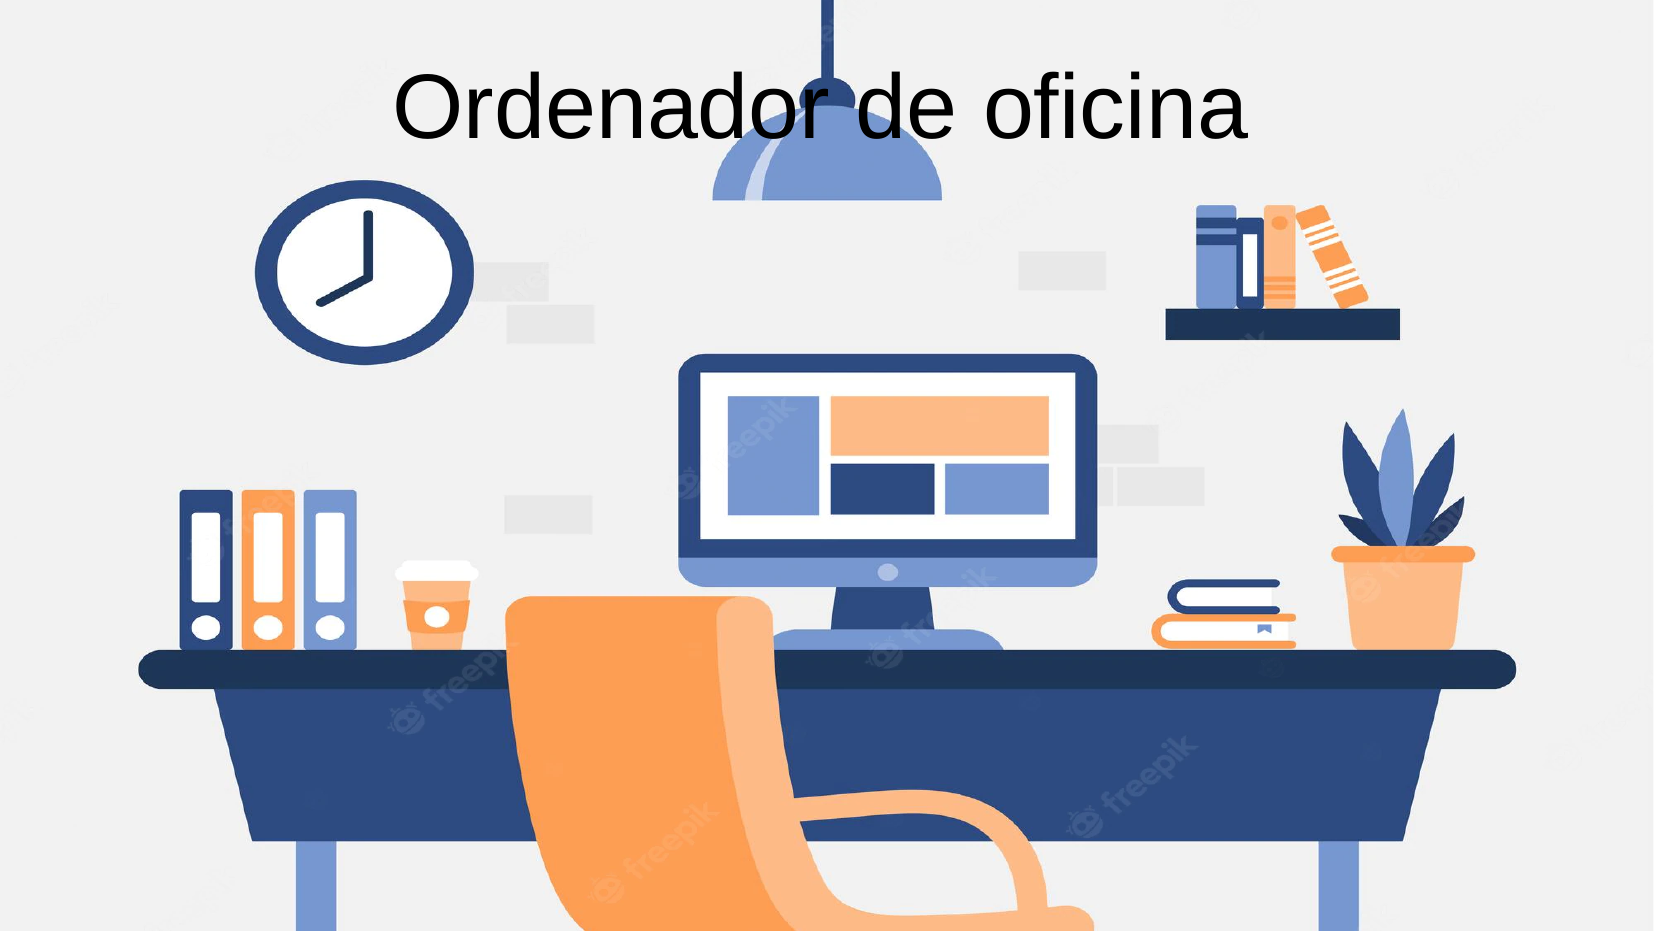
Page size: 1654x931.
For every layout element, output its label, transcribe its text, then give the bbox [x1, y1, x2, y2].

picture [0, 0, 1654, 931]
title Ordenador de oficina [76, 29, 1565, 185]
